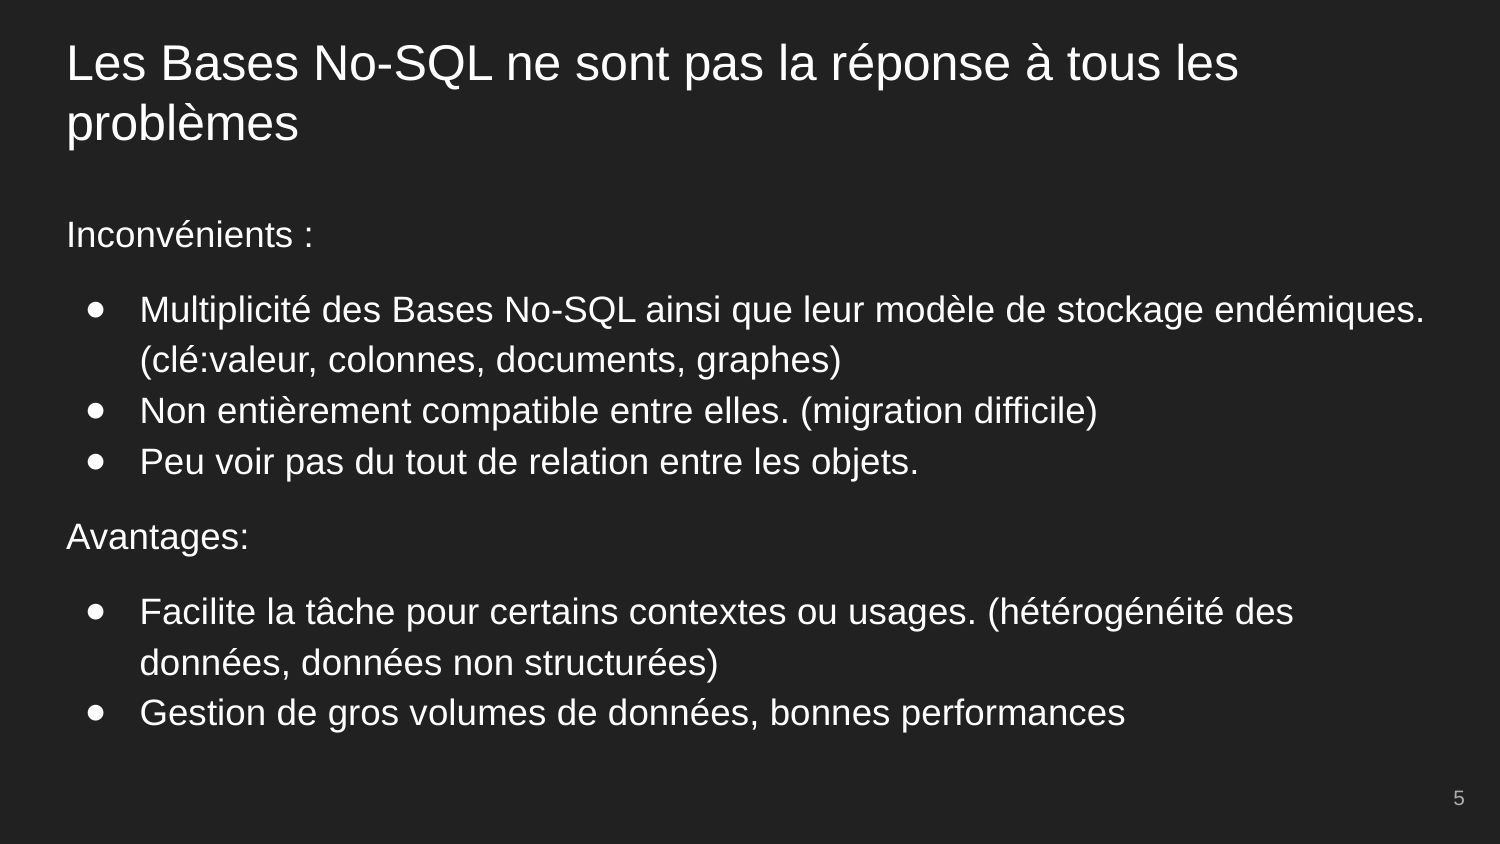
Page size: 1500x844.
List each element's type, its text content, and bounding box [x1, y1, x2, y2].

slide_number <number> [1389, 764, 1480, 830]
title Les Bases No-SQL ne sont pas la réponse à tous les problèmes [51, 15, 1449, 167]
list Inconvénients : Multiplicité des Bases No-SQL ainsi que leur modèle de stockage endémiques. (clé:valeur, colonnes, documents, graphes) Non entièrement compatible entre elles. (migration difficile) Peu voir pas du tout de relation entre les objets. Avantages: Facilite la tâche pour certains contextes ou usages. (hétérogénéité des données, données non structurées) Gestion de gros volumes de données, bonnes performances [51, 189, 1449, 750]
